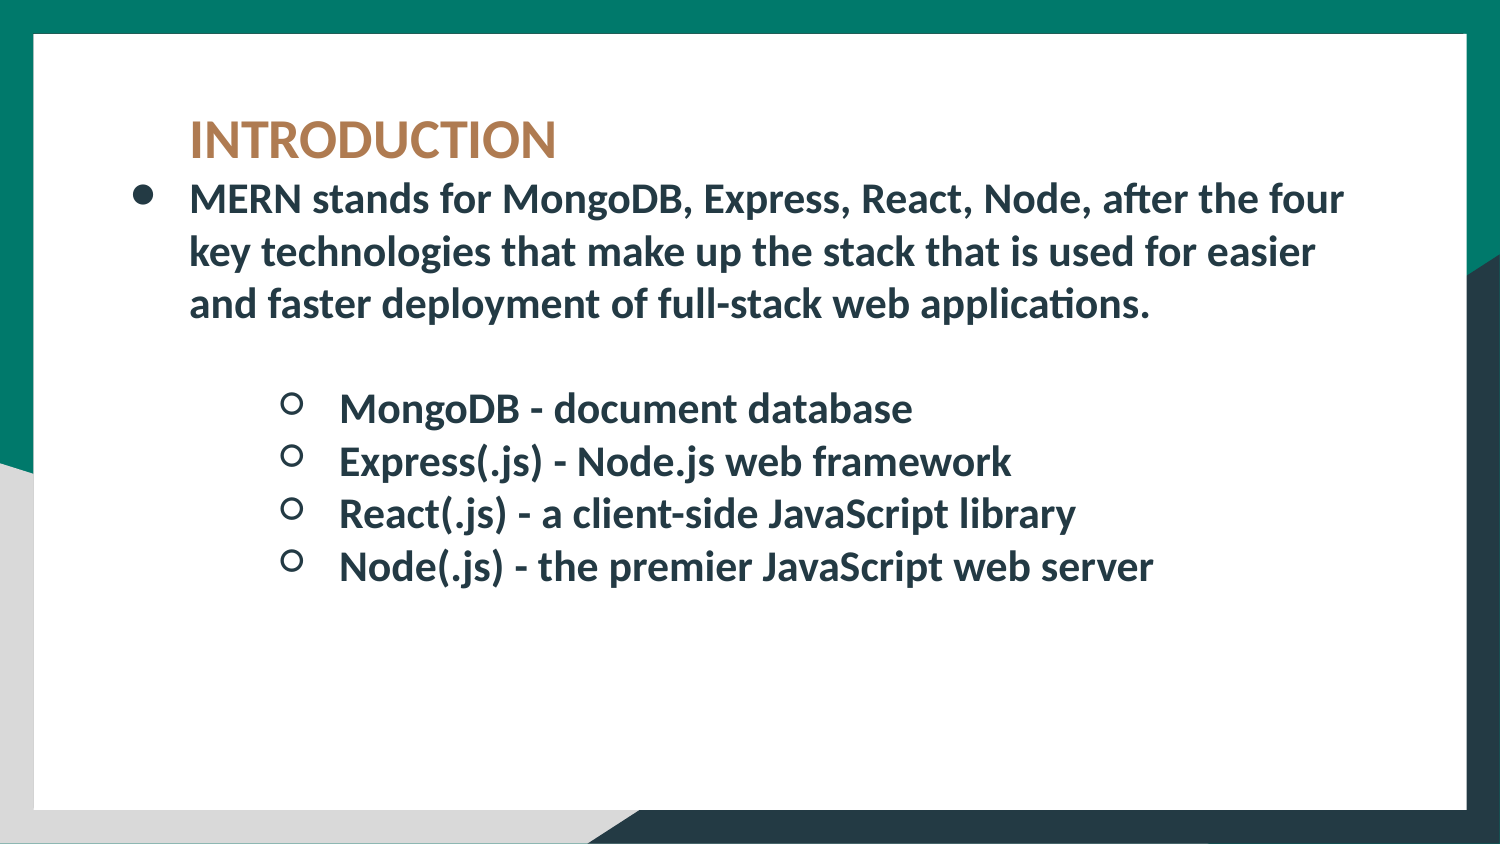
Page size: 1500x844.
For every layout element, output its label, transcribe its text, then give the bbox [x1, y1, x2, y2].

text_box INTRODUCTION MERN stands for MongoDB, Express, React, Node, after the four key technologies that make up the stack that is used for easier and faster deployment of full-stack web applications. MongoDB - document database Express(.js) - Node.js web framework React(.js) - a client-side JavaScript library Node(.js) - the premier JavaScript web server [99, 87, 1407, 643]
